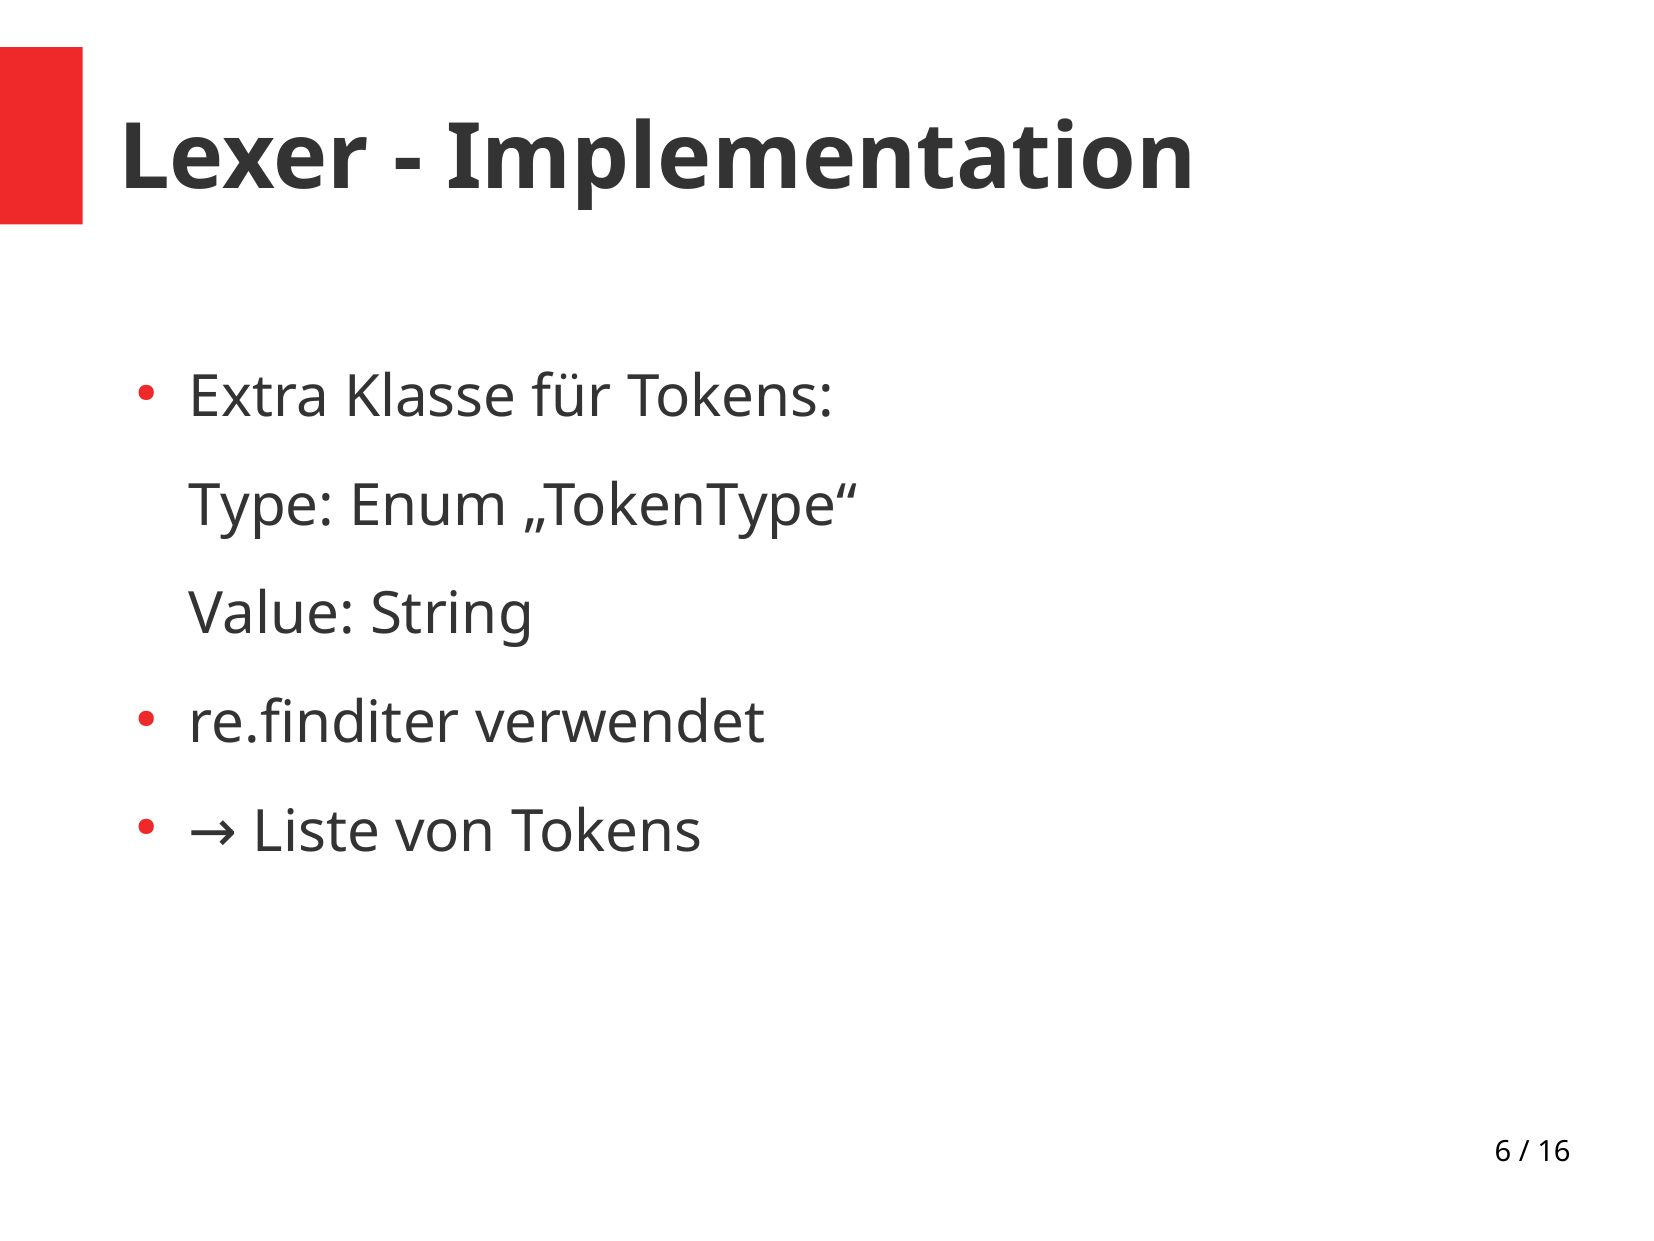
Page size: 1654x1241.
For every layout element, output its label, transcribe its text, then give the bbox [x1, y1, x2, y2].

title Lexer - Implementation [118, 49, 1571, 257]
list Extra Klasse für Tokens: Type: Enum „TokenType“ Value: String re.finditer verwendet → Liste von Tokens [118, 354, 1536, 1074]
